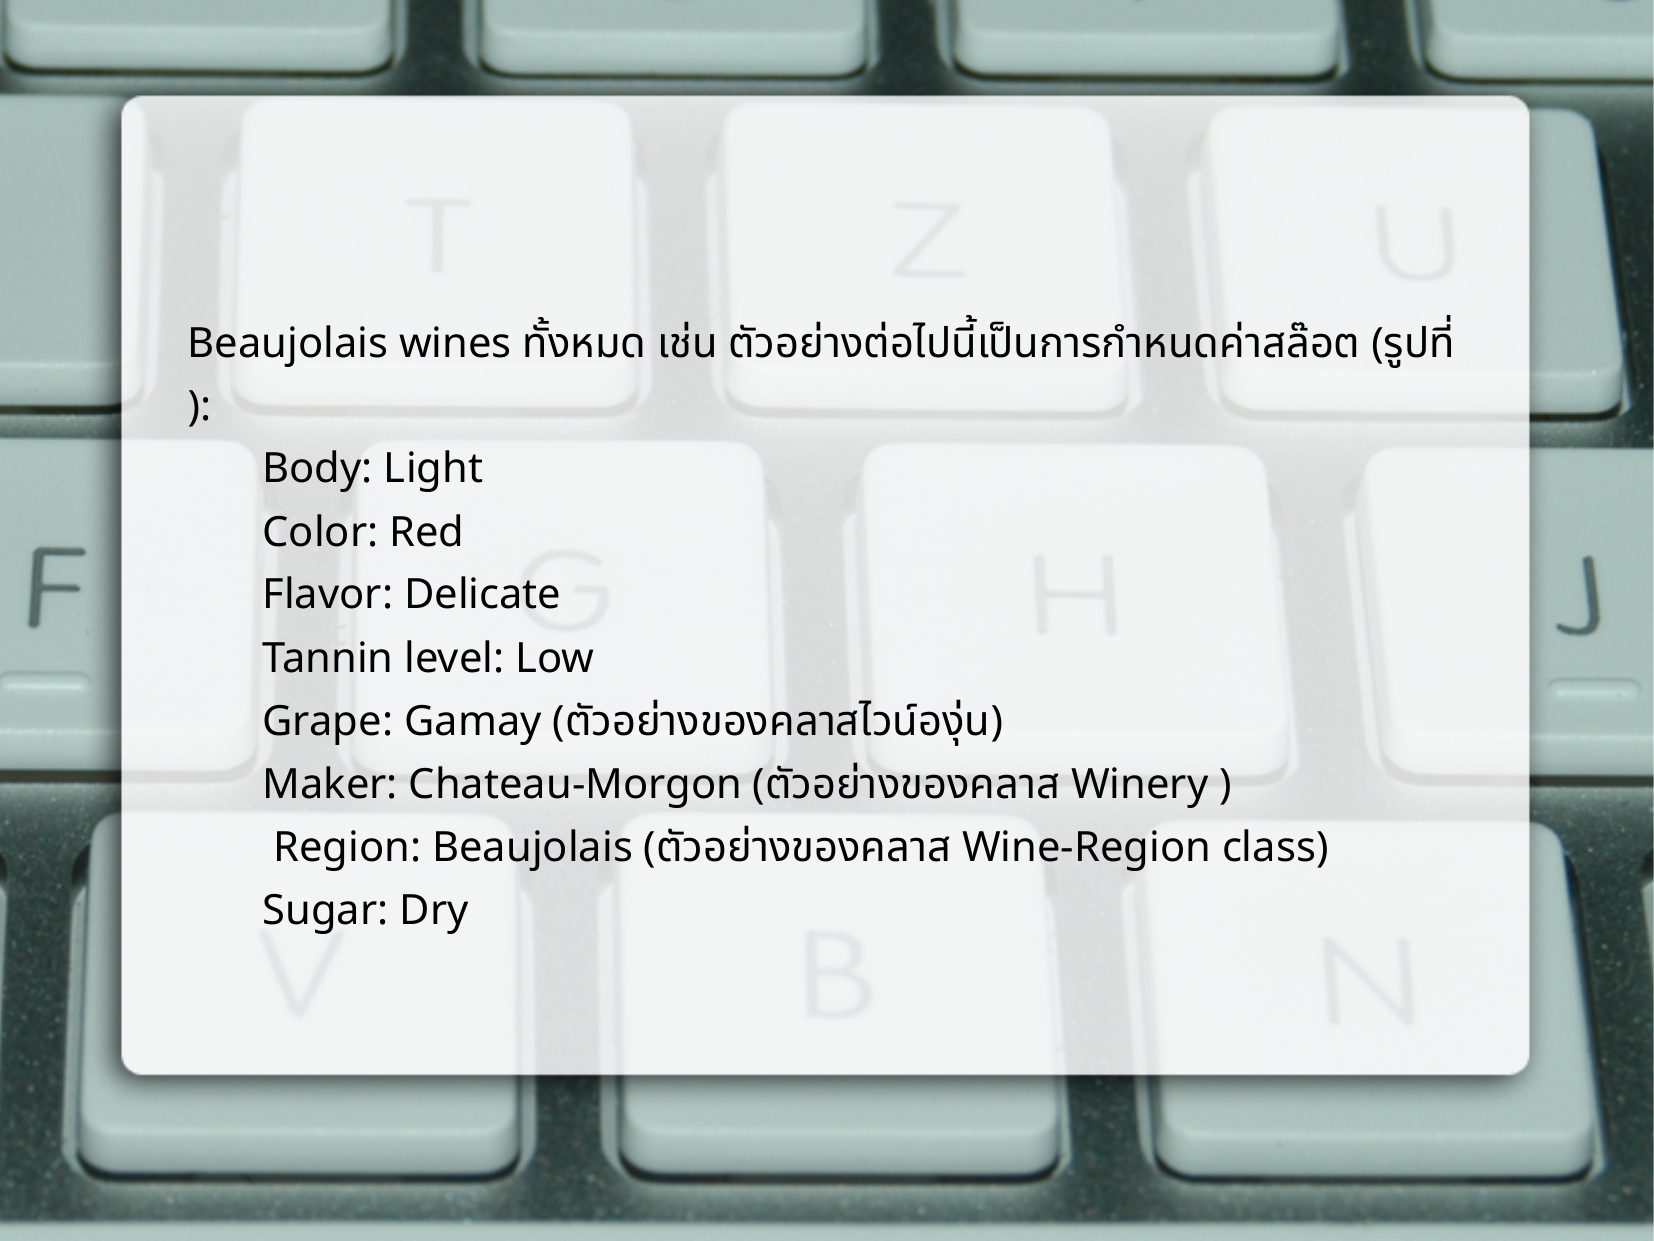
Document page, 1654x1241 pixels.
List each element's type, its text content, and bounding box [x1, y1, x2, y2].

subtitle Beaujolais wines ทั้งหมด เช่น ตัวอย่างต่อไปนี้เป็นการกำหนดค่าสล๊อต (รูปที่ 5): Body: Light Color: Red Flavor: Delicate Tannin level: Low Grape: Gamay (ตัวอย่างของคลาสไวน์องุ่น) Maker: Chateau-Morgon (ตัวอย่างของคลาส Winery ) Region: Beaujolais (ตัวอย่างของคลาส Wine-Region class) Sugar: Dry [187, 337, 1463, 976]
picture [0, 0, 1654, 1241]
